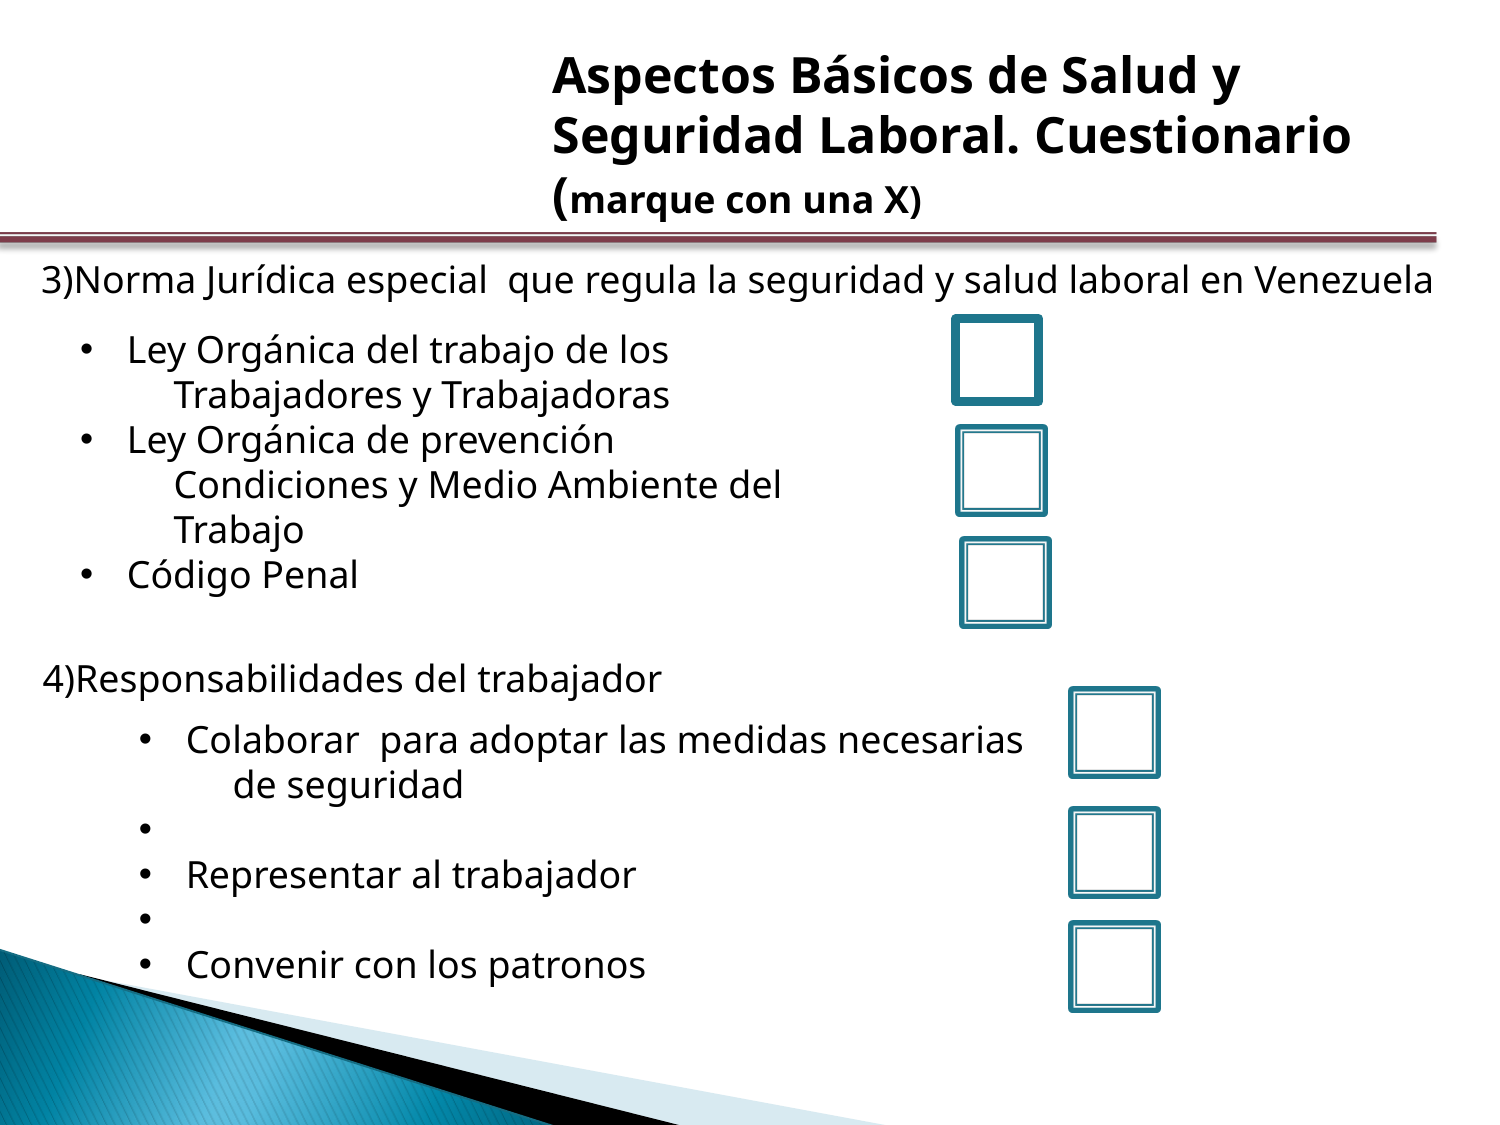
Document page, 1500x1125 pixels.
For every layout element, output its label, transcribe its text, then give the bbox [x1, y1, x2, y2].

text_box 3)Norma Jurídica especial que regula la seguridad y salud laboral en Venezuela [26, 249, 1461, 309]
picture [0, 229, 1450, 258]
picture [1077, 806, 1161, 899]
text_box Colaborar para adoptar las medidas necesarias de seguridad Representar al trabajador Convenir con los patronos [124, 708, 1077, 993]
text_box Ley Orgánica del trabajo de los Trabajadores y Trabajadoras Ley Orgánica de prevención Condiciones y Medio Ambiente del Trabajo Código Penal [65, 319, 815, 604]
text_box 4)Responsabilidades del trabajador [27, 648, 678, 708]
picture [1068, 686, 1161, 779]
text_box Aspectos Básicos de Salud y Seguridad Laboral. Cuestionario (marque con una X) [537, 36, 1382, 231]
picture [959, 536, 1052, 629]
picture [1068, 920, 1161, 1013]
picture [955, 424, 1048, 517]
